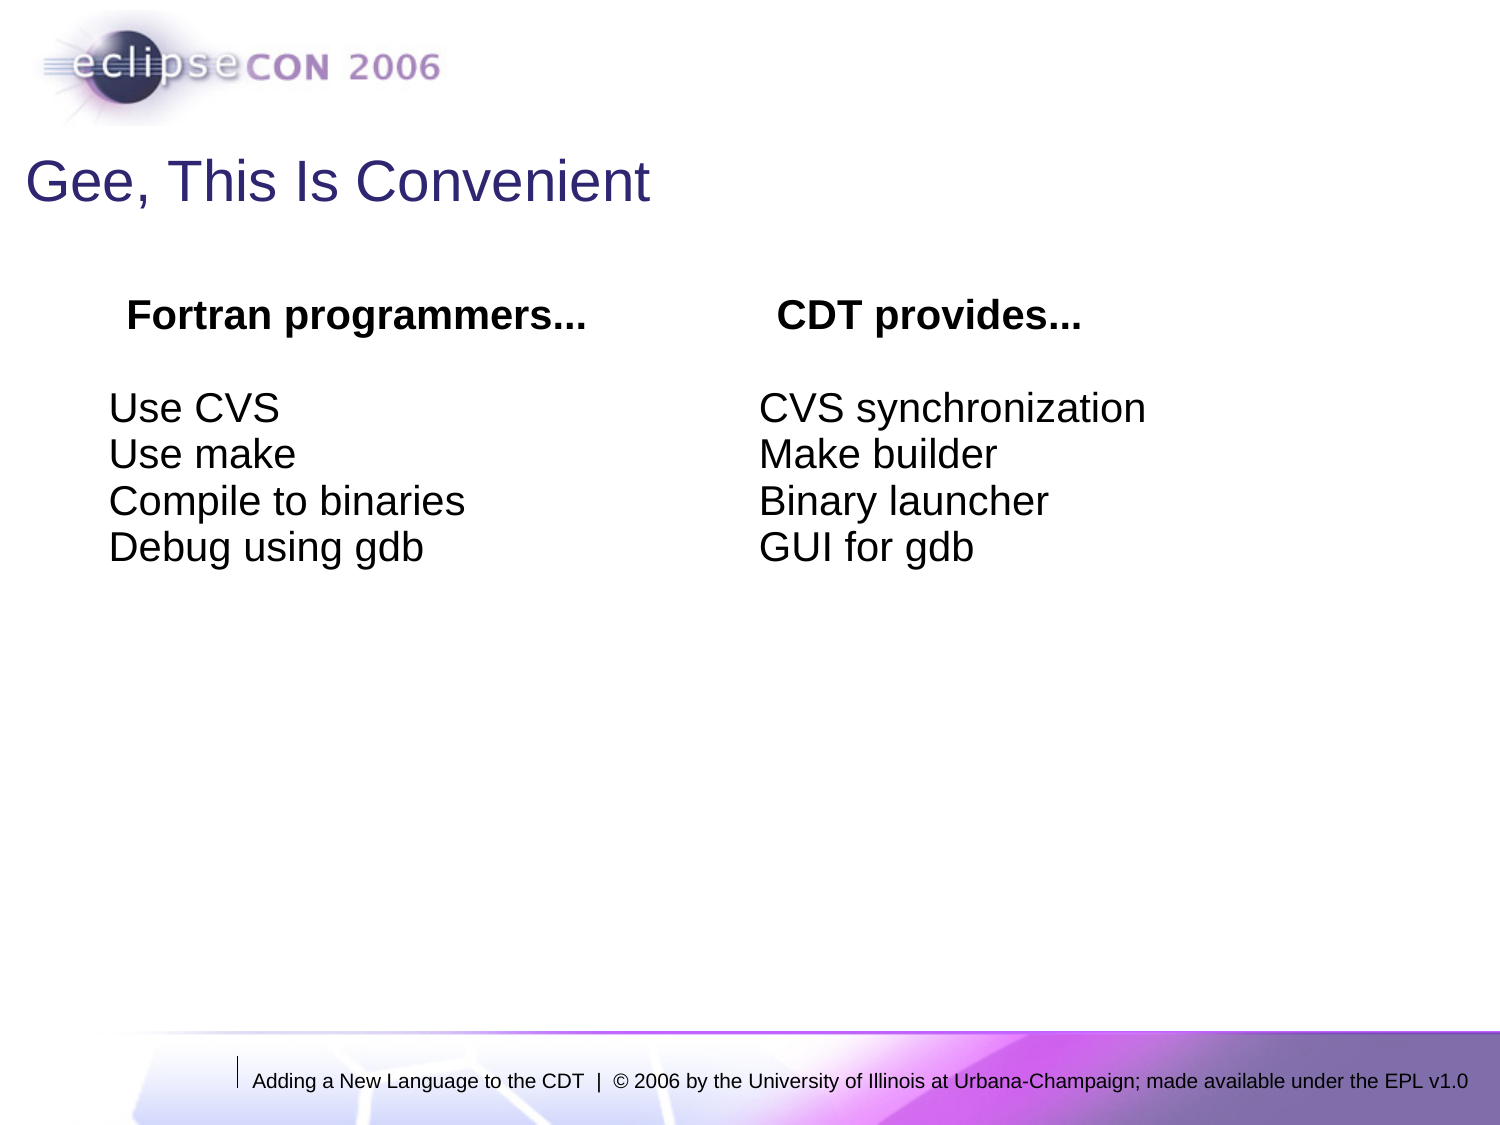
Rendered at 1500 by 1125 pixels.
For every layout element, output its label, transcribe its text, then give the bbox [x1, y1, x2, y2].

picture [0, 1031, 1500, 1125]
list CDT provides... CVS synchronization Make builder Binary launcher GUI for gdb [758, 291, 1379, 932]
list Fortran programmers... Use CVS Use make Compile to binaries Debug using gdb [108, 291, 728, 932]
title Gee, This Is Convenient [25, 142, 1378, 225]
picture [31, 10, 1040, 126]
